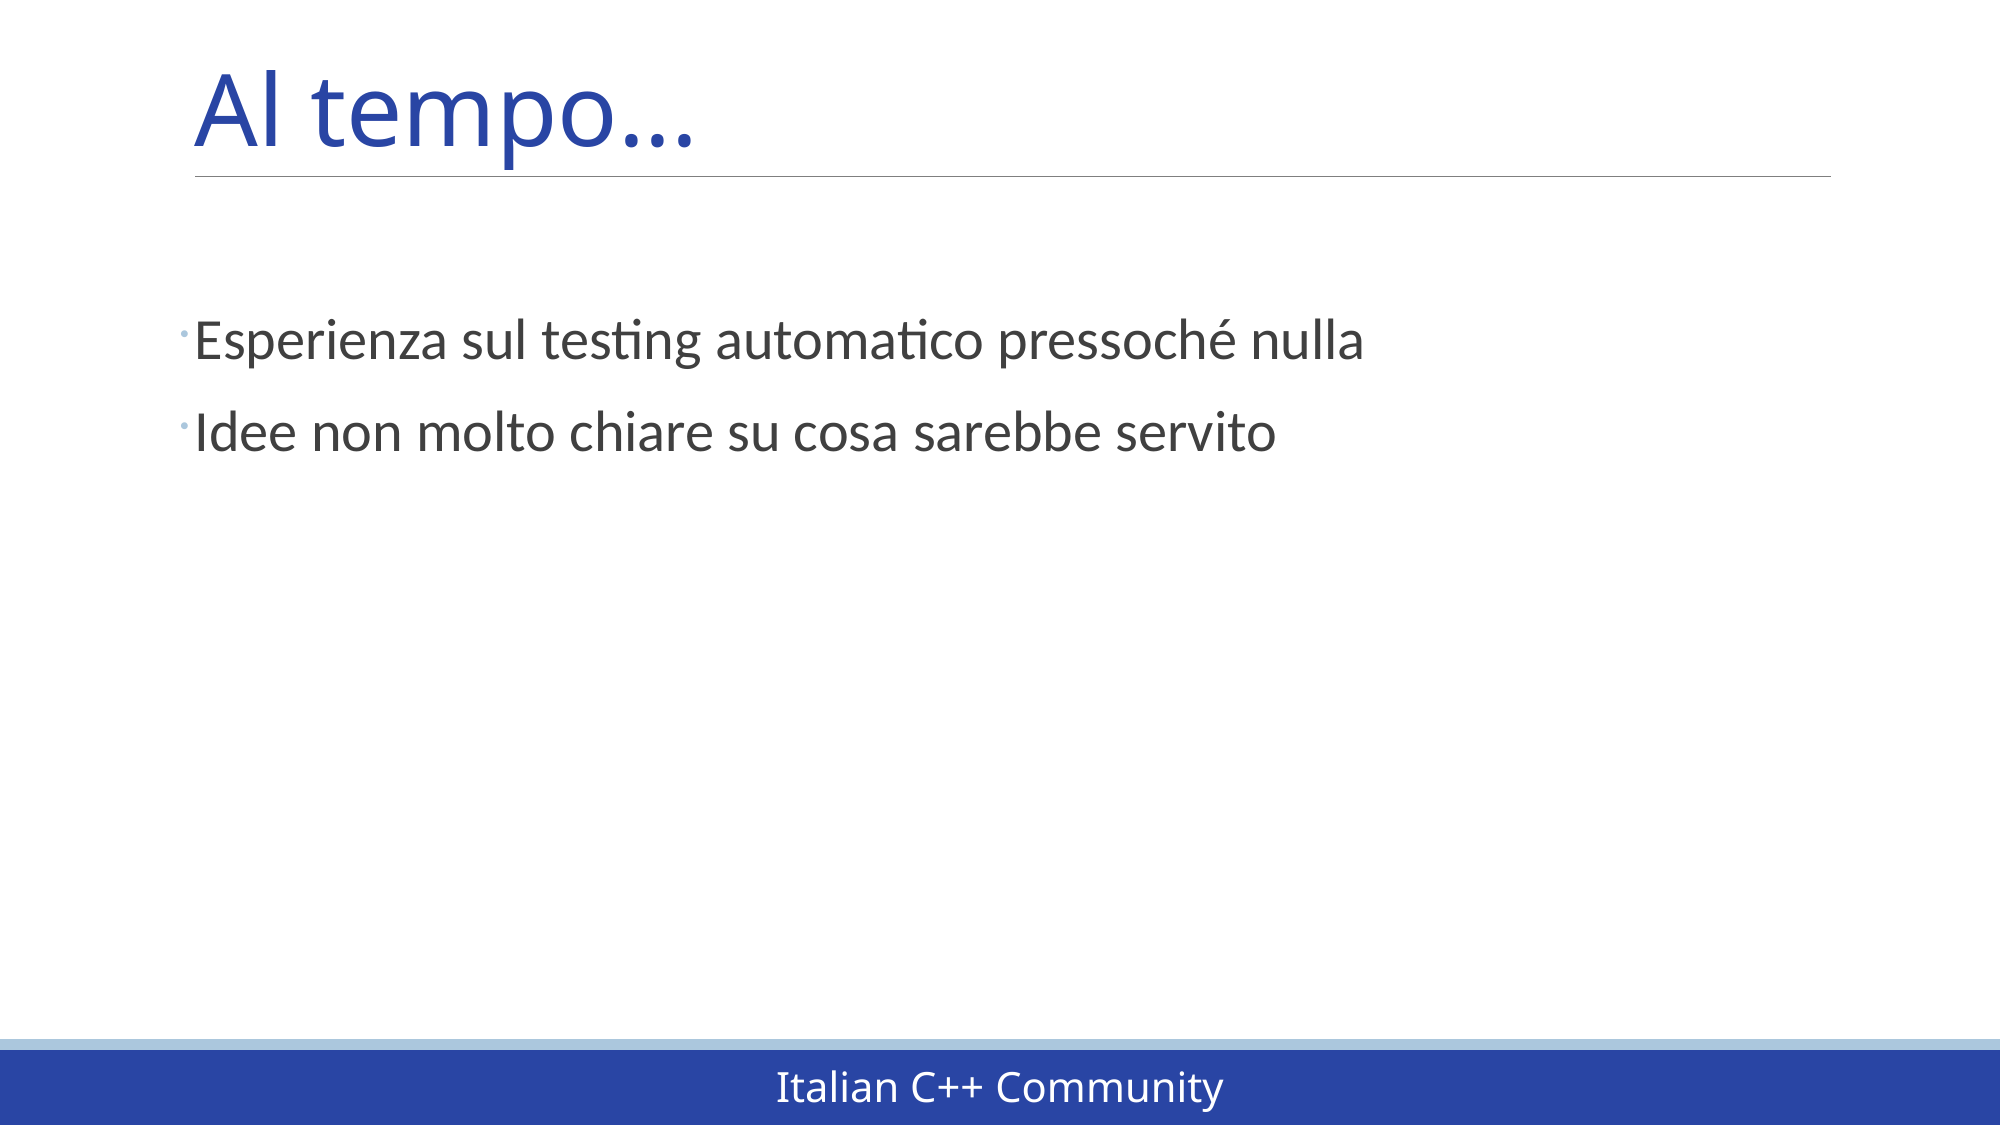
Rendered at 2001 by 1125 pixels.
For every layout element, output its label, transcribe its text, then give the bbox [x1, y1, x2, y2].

title Al tempo... [179, 2, 1830, 175]
list Esperienza sul testing automatico pressoché nulla Idee non molto chiare su cosa sarebbe servito [179, 202, 1830, 1011]
